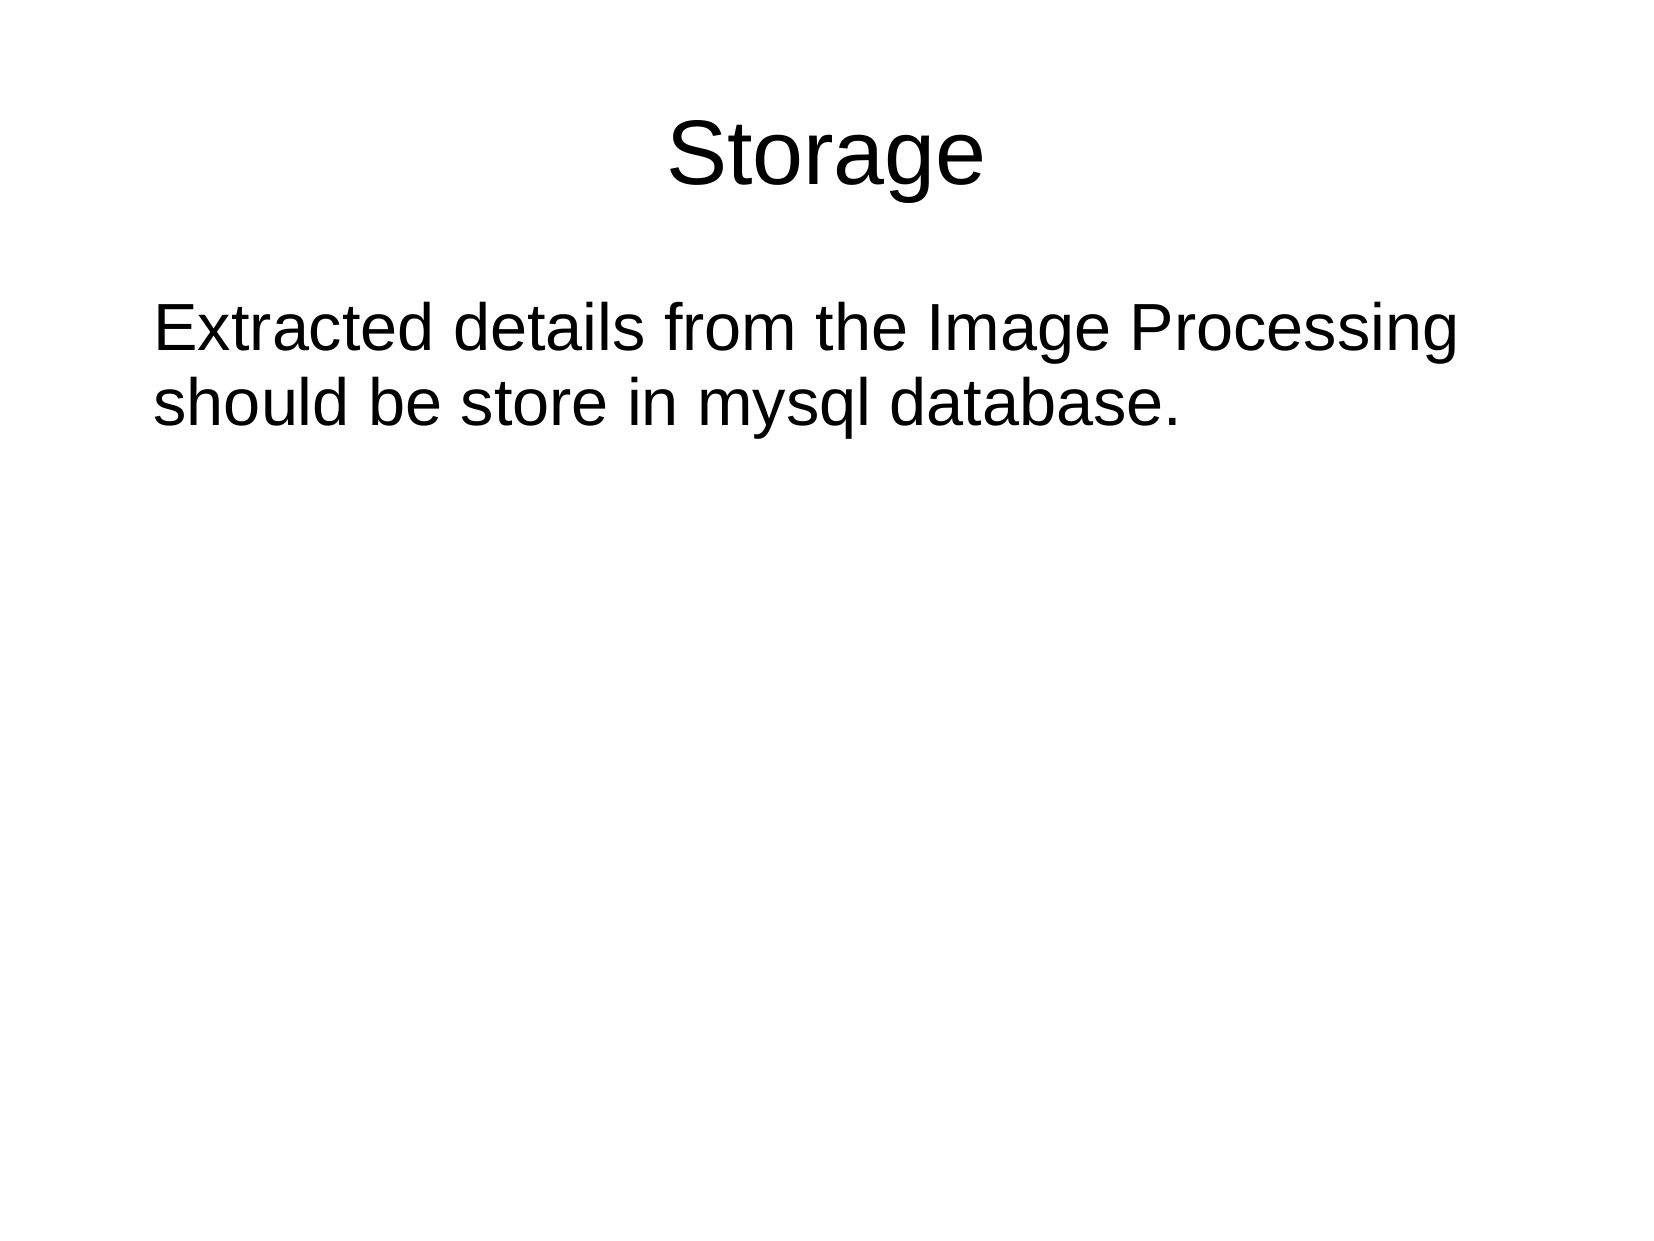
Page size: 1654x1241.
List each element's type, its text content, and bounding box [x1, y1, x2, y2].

list Extracted details from the Image Processing should be store in mysql database. [82, 290, 1571, 1010]
title Storage [82, 49, 1571, 257]
